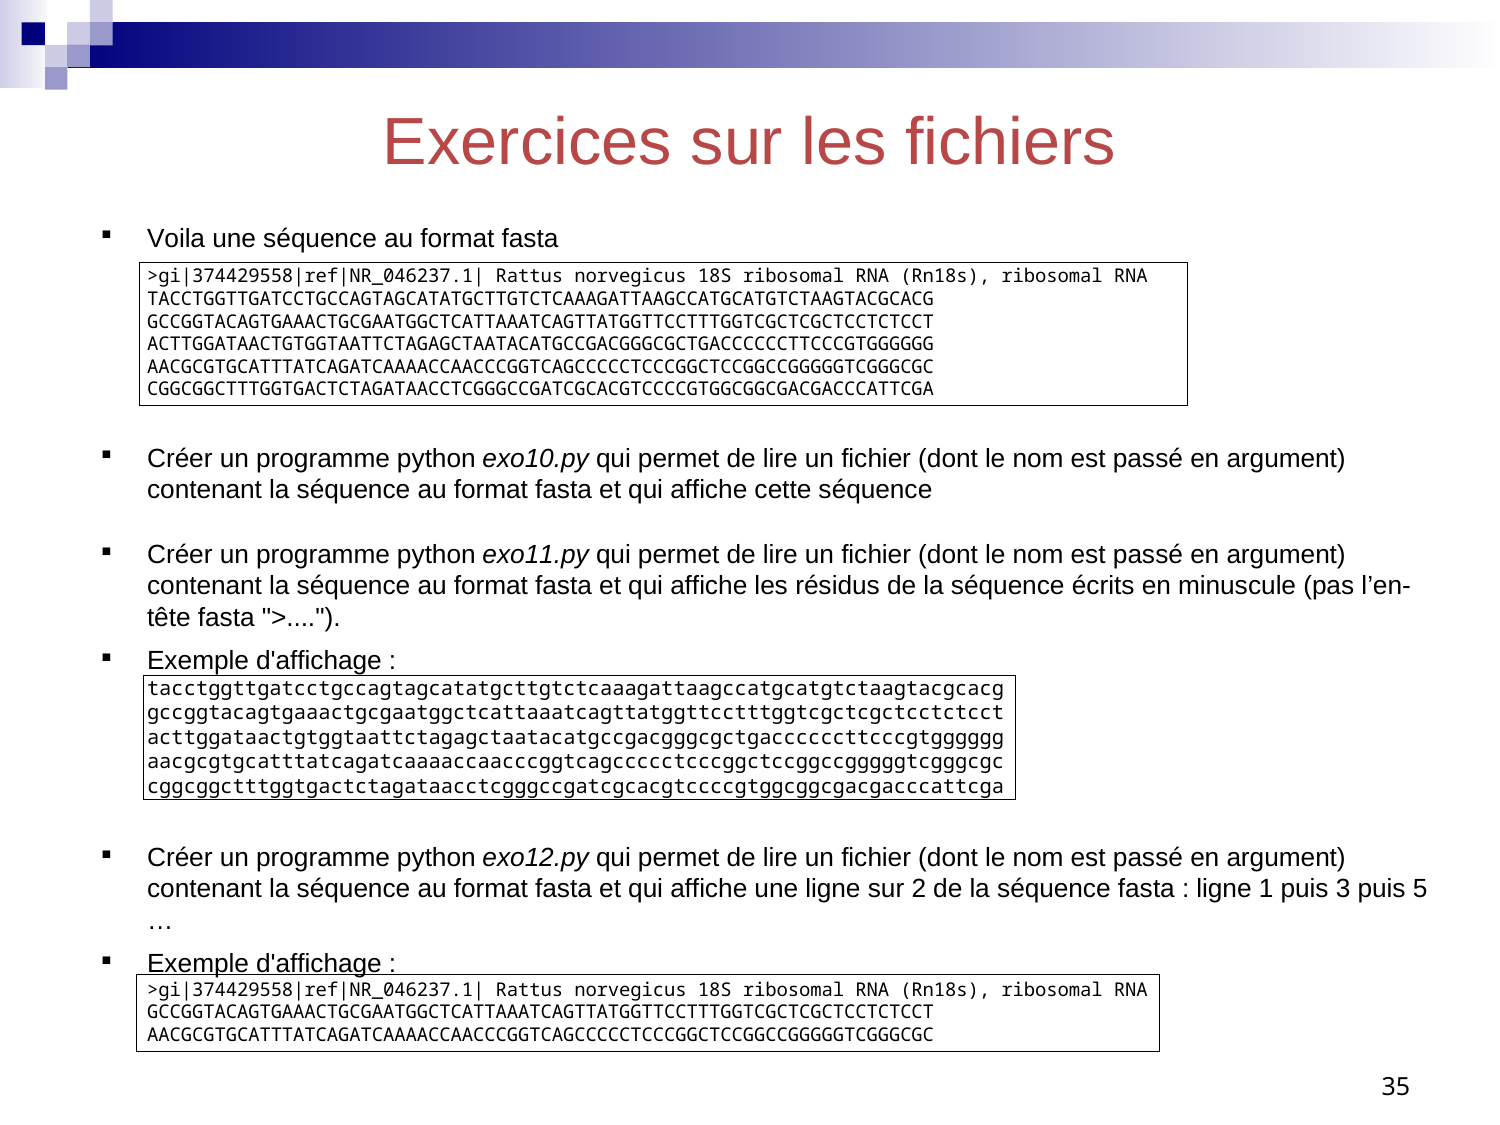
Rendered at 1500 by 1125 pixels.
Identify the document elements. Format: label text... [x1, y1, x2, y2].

list Voila une séquence au format fasta >gi|374429558|ref|NR_046237.1| Rattus norvegicus 18S ribosomal RNA (Rn18s), ribosomal RNA TACCTGGTTGATCCTGCCAGTAGCATATGCTTGTCTCAAAGATTAAGCCATGCATGTCTAAGTACGCACG GCCGGTACAGTGAAACTGCGAATGGCTCATTAAATCAGTTATGGTTCCTTTGGTCGCTCGCTCCTCTCCT ACTTGGATAACTGTGGTAATTCTAGAGCTAATACATGCCGACGGGCGCTGACCCCCCTTCCCGTGGGGGG AACGCGTGCATTTATCAGATCAAAACCAACCCGGTCAGCCCCCTCCCGGCTCCGGCCGGGGGTCGGGCGC CGGCGGCTTTGGTGACTCTAGATAACCTCGGGCCGATCGCACGTCCCCGTGGCGGCGACGACCCATTCGA Créer un programme python exo10.py qui permet de lire un fichier (dont le nom est passé en argument) contenant la séquence au format fasta et qui affiche cette séquence Créer un programme python exo11.py qui permet de lire un fichier (dont le nom est passé en argument) contenant la séquence au format fasta et qui affiche les résidus de la séquence écrits en minuscule (pas l’en-tête fasta ">...."). Exemple d'affichage : tacctggttgatcctgccagtagcatatgcttgtctcaaagattaagccatgcatgtctaagtacgcacg gccggtacagtgaaactgcgaatggctcattaaatcagttatggttcctttggtcgctcgctcctctcct acttggataactgtggtaattctagagctaatacatgccgacgggcgctgaccccccttcccgtgggggg aacgcgtgcatttatcagatcaaaaccaacccggtcagccccctcccggctccggccgggggtcgggcgc cggcggctttggtgactctagataacctcgggccgatcgcacgtccccgtggcggcgacgacccattcga Créer un programme python exo12.py qui permet de lire un fichier (dont le nom est passé en argument) contenant la séquence au format fasta et qui affiche une ligne sur 2 de la séquence fasta : ligne 1 puis 3 puis 5 … Exemple d'affichage : >gi|374429558|ref|NR_046237.1| Rattus norvegicus 18S ribosomal RNA (Rn18s), ribosomal RNA GCCGGTACAGTGAAACTGCGAATGGCTCATTAAATCAGTTATGGTTCCTTTGGTCGCTCGCTCCTCTCCT AACGCGTGCATTTATCAGATCAAAACCAACCCGGTCAGCCCCCTCCCGGCTCCGGCCGGGGGTCGGGCGC [86, 213, 1448, 1086]
title Exercices sur les fichiers [75, 69, 1426, 207]
